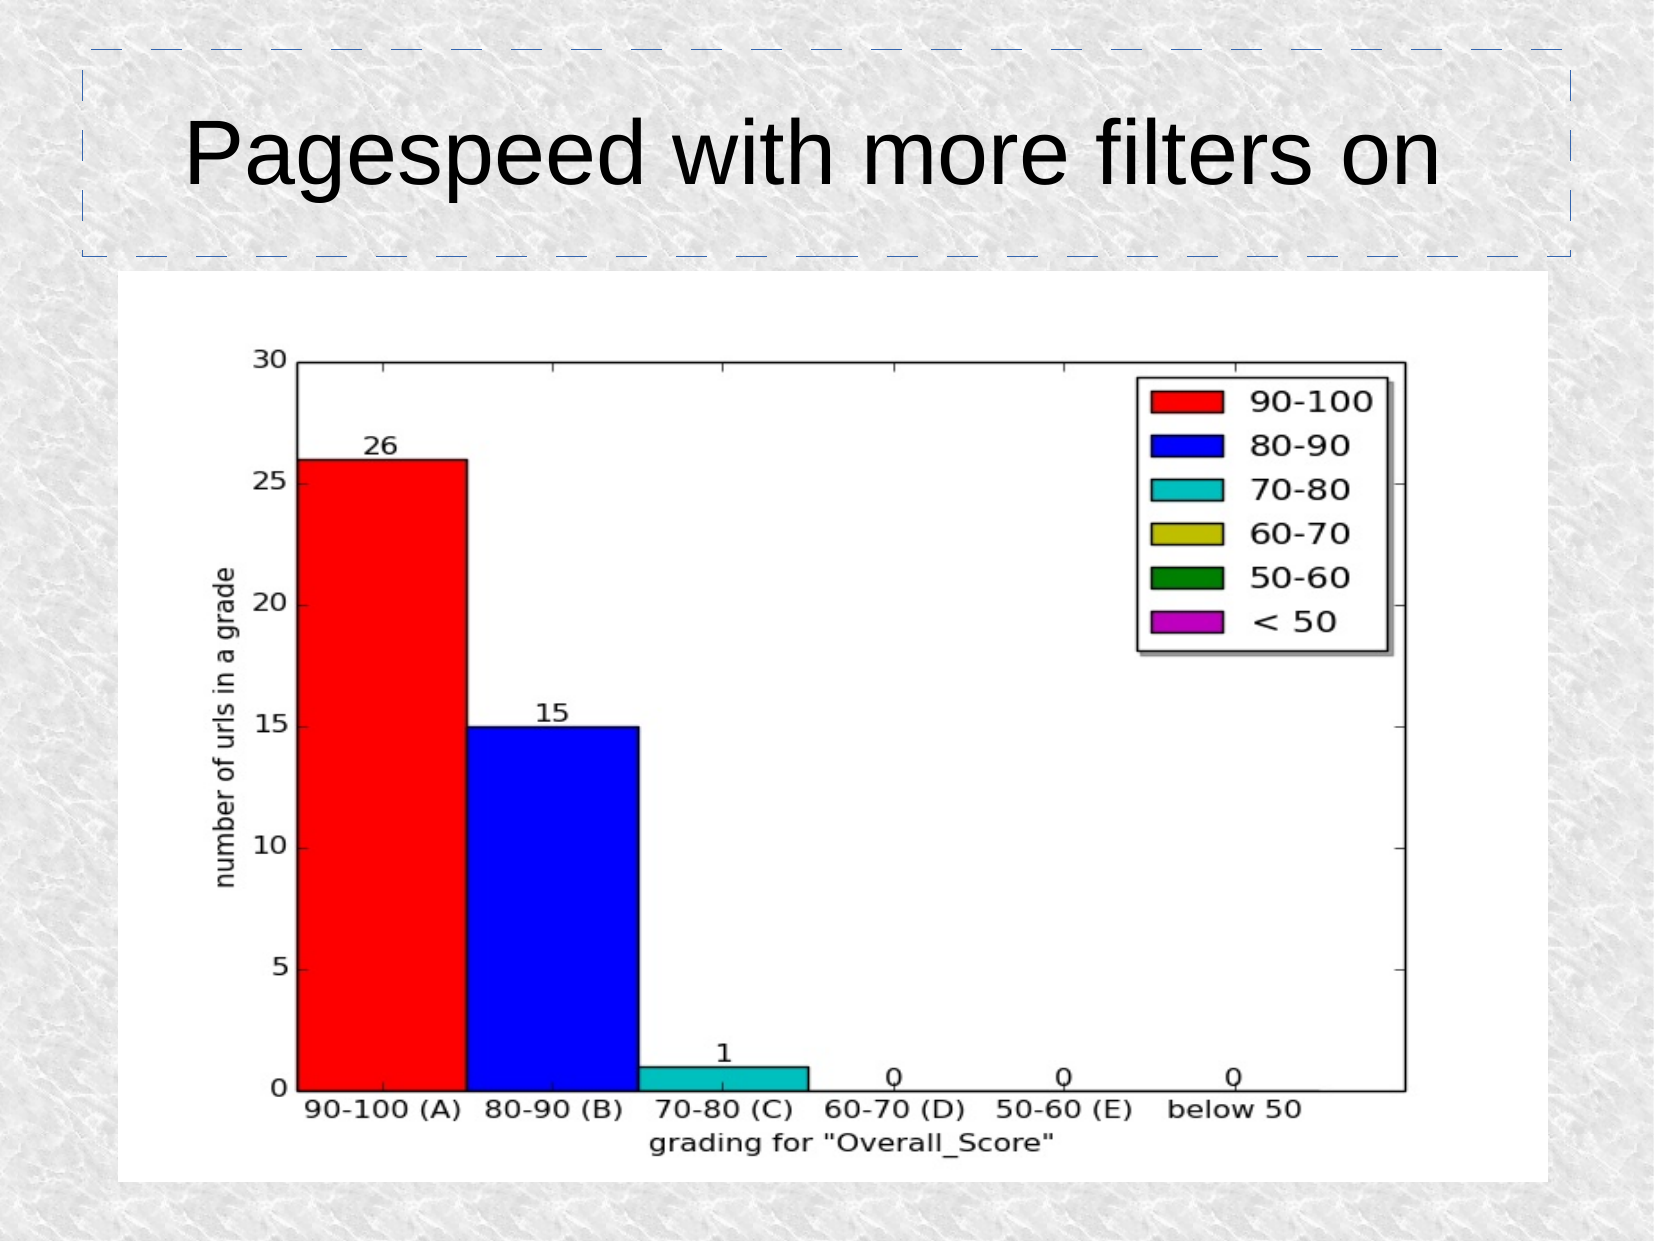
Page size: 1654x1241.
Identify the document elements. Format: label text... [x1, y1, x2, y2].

title Pagespeed with more filters on [82, 49, 1571, 257]
picture [0, 0, 1654, 1241]
